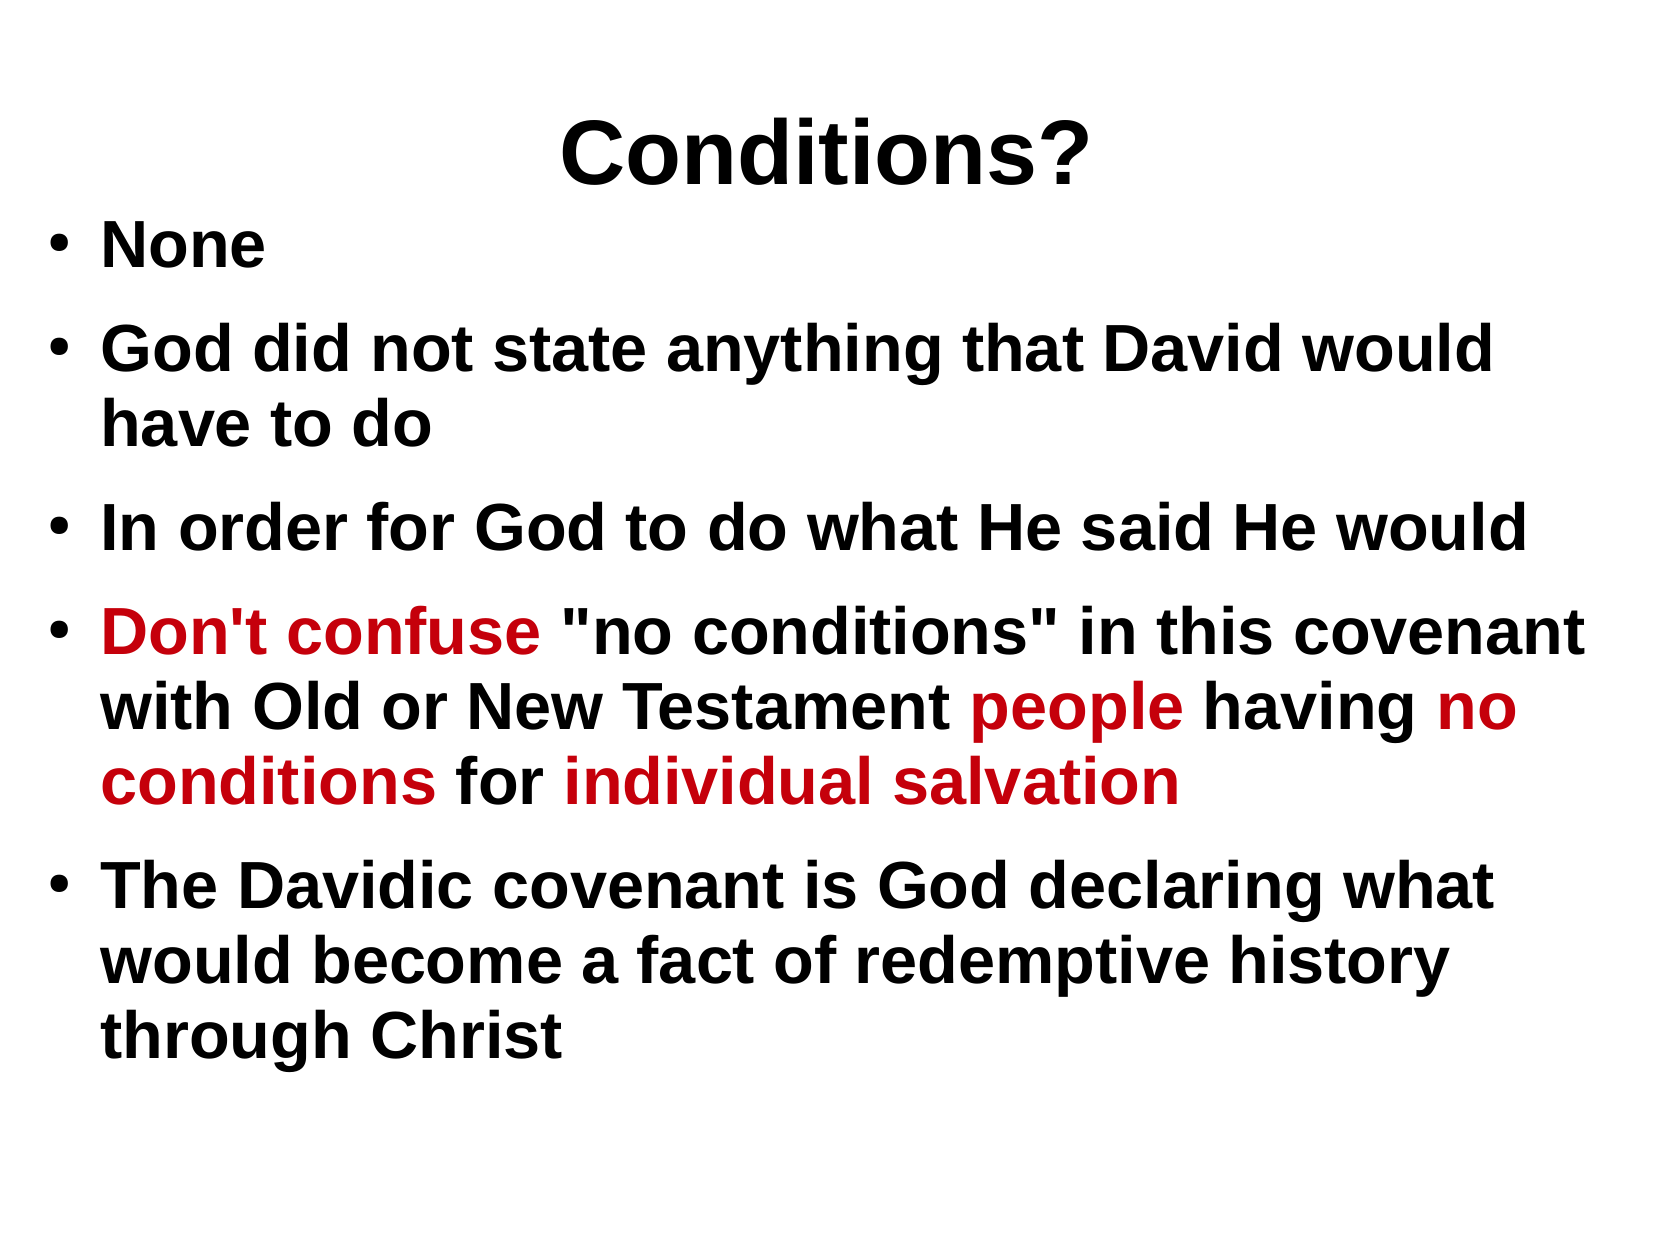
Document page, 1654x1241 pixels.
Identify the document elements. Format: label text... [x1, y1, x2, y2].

title Conditions? [82, 49, 1571, 206]
list None God did not state anything that David would have to do In order for God to do what He said He would Don't confuse "no conditions" in this covenant with Old or New Testament people having no conditions for individual salvation The Davidic covenant is God declaring what would become a fact of redemptive history through Christ [29, 206, 1625, 1211]
